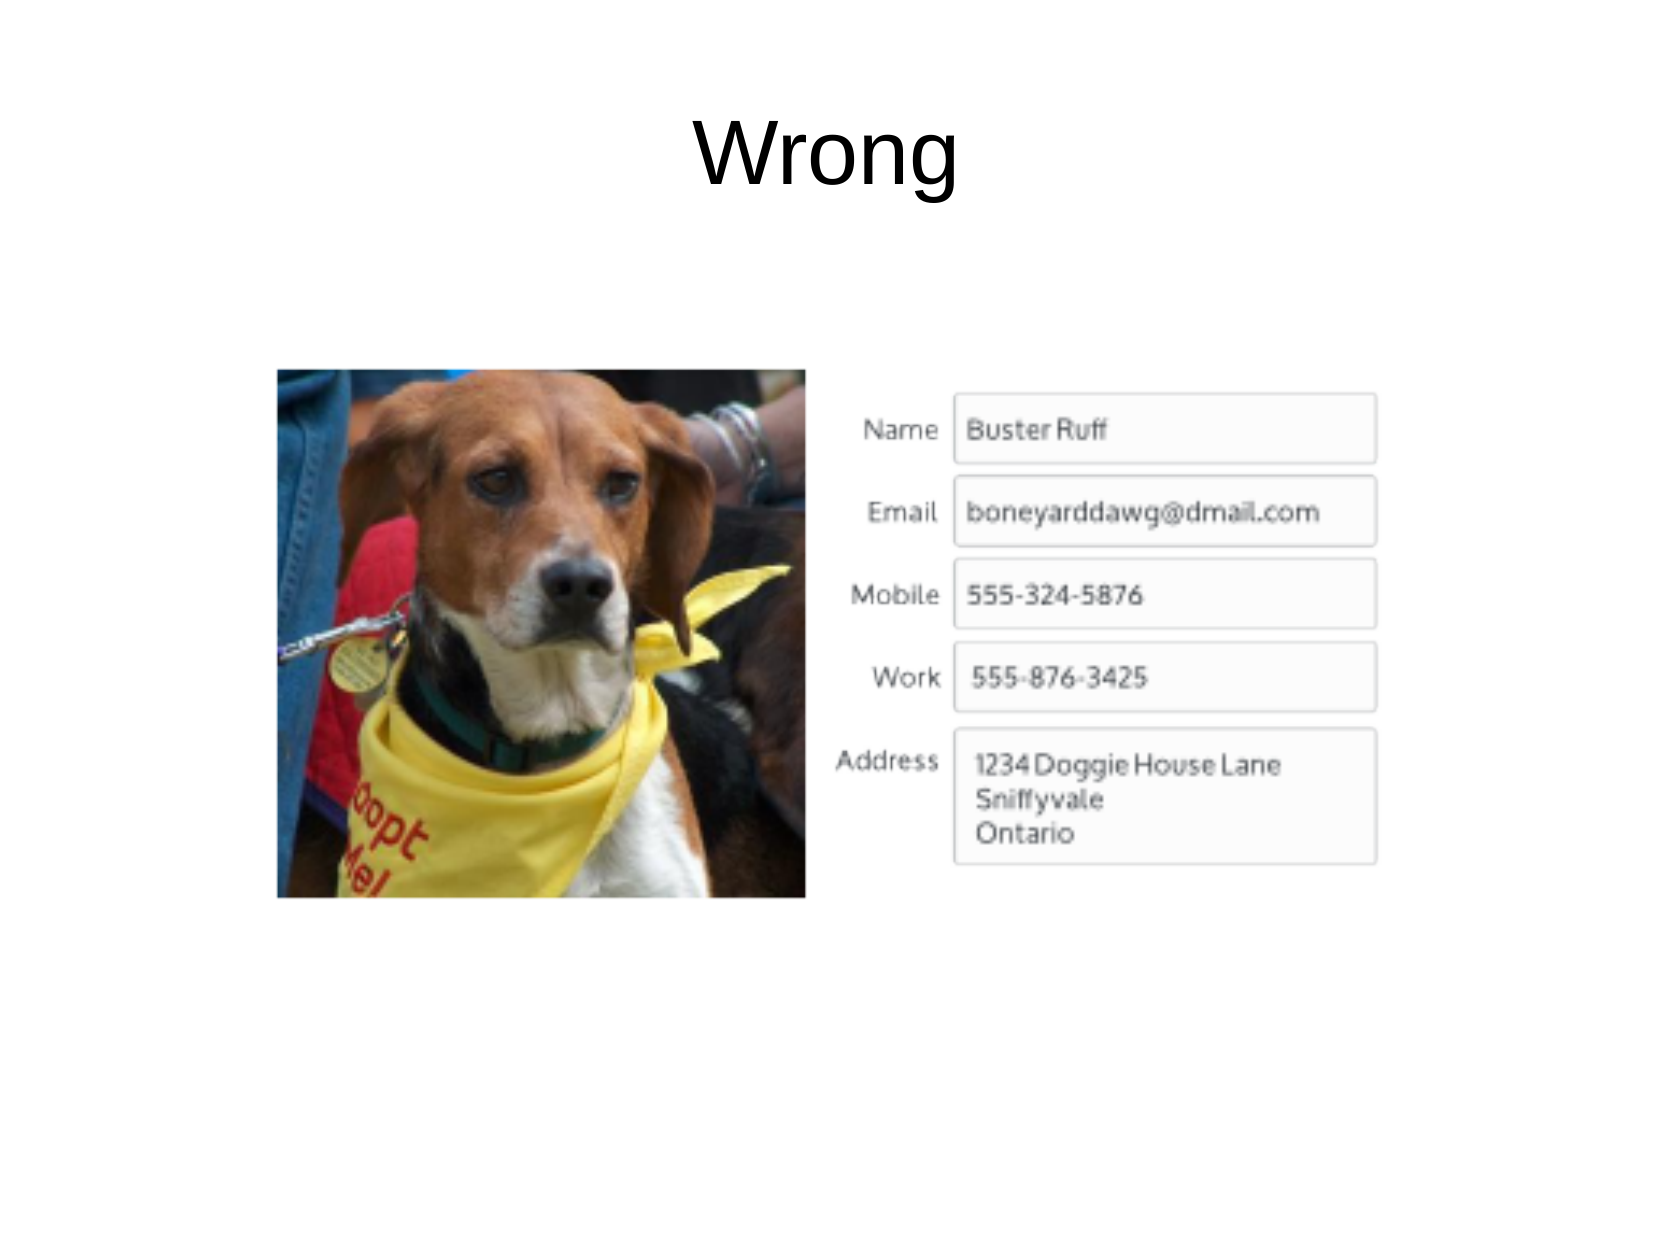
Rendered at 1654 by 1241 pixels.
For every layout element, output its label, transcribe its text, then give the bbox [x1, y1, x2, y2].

title Wrong [82, 49, 1571, 257]
picture [181, 270, 1472, 991]
